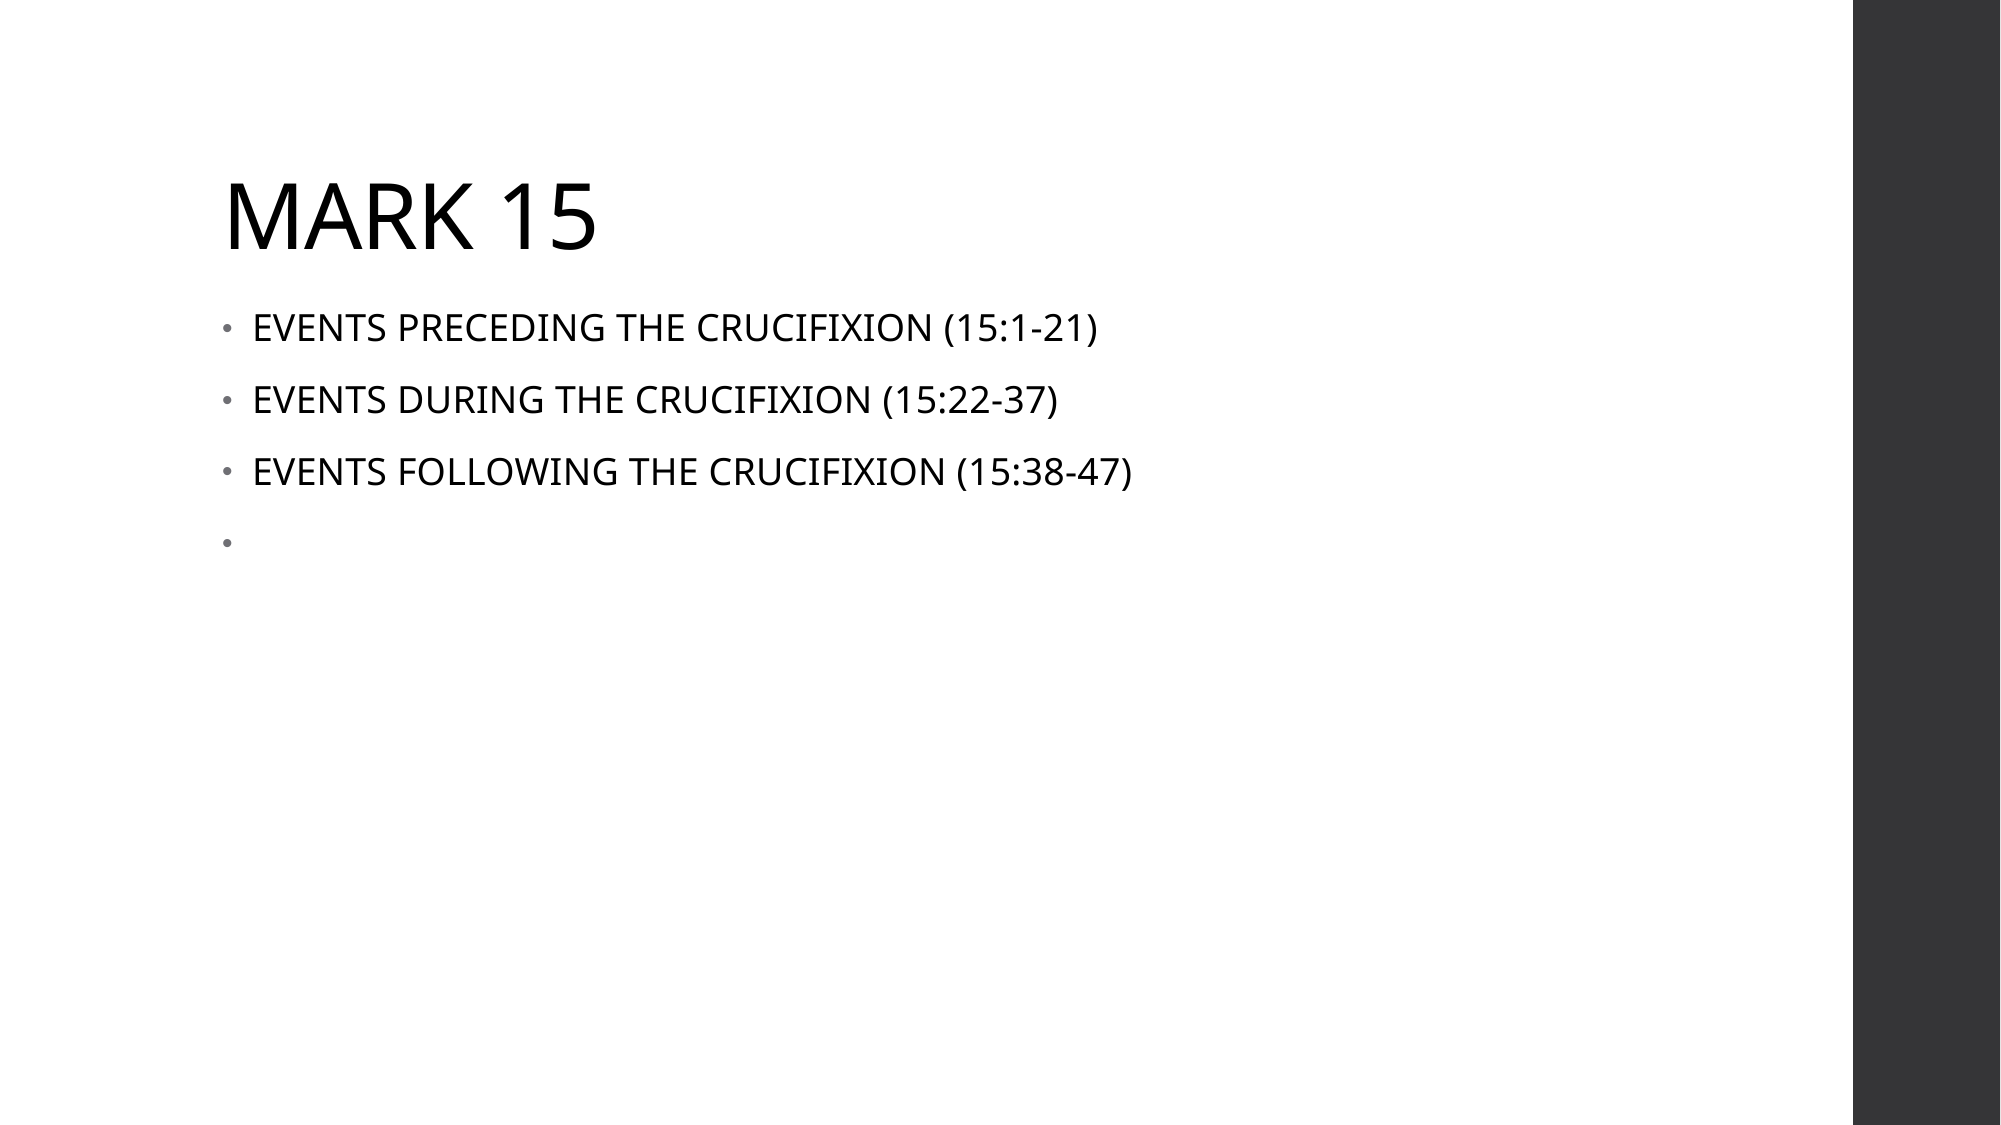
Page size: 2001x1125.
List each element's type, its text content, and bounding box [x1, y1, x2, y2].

list EVENTS PRECEDING THE CRUCIFIXION (15:1-21) EVENTS DURING THE CRUCIFIXION (15:22-37) EVENTS FOLLOWING THE CRUCIFIXION (15:38-47) [206, 299, 1617, 1014]
title MARK 15 [206, 60, 1797, 278]
